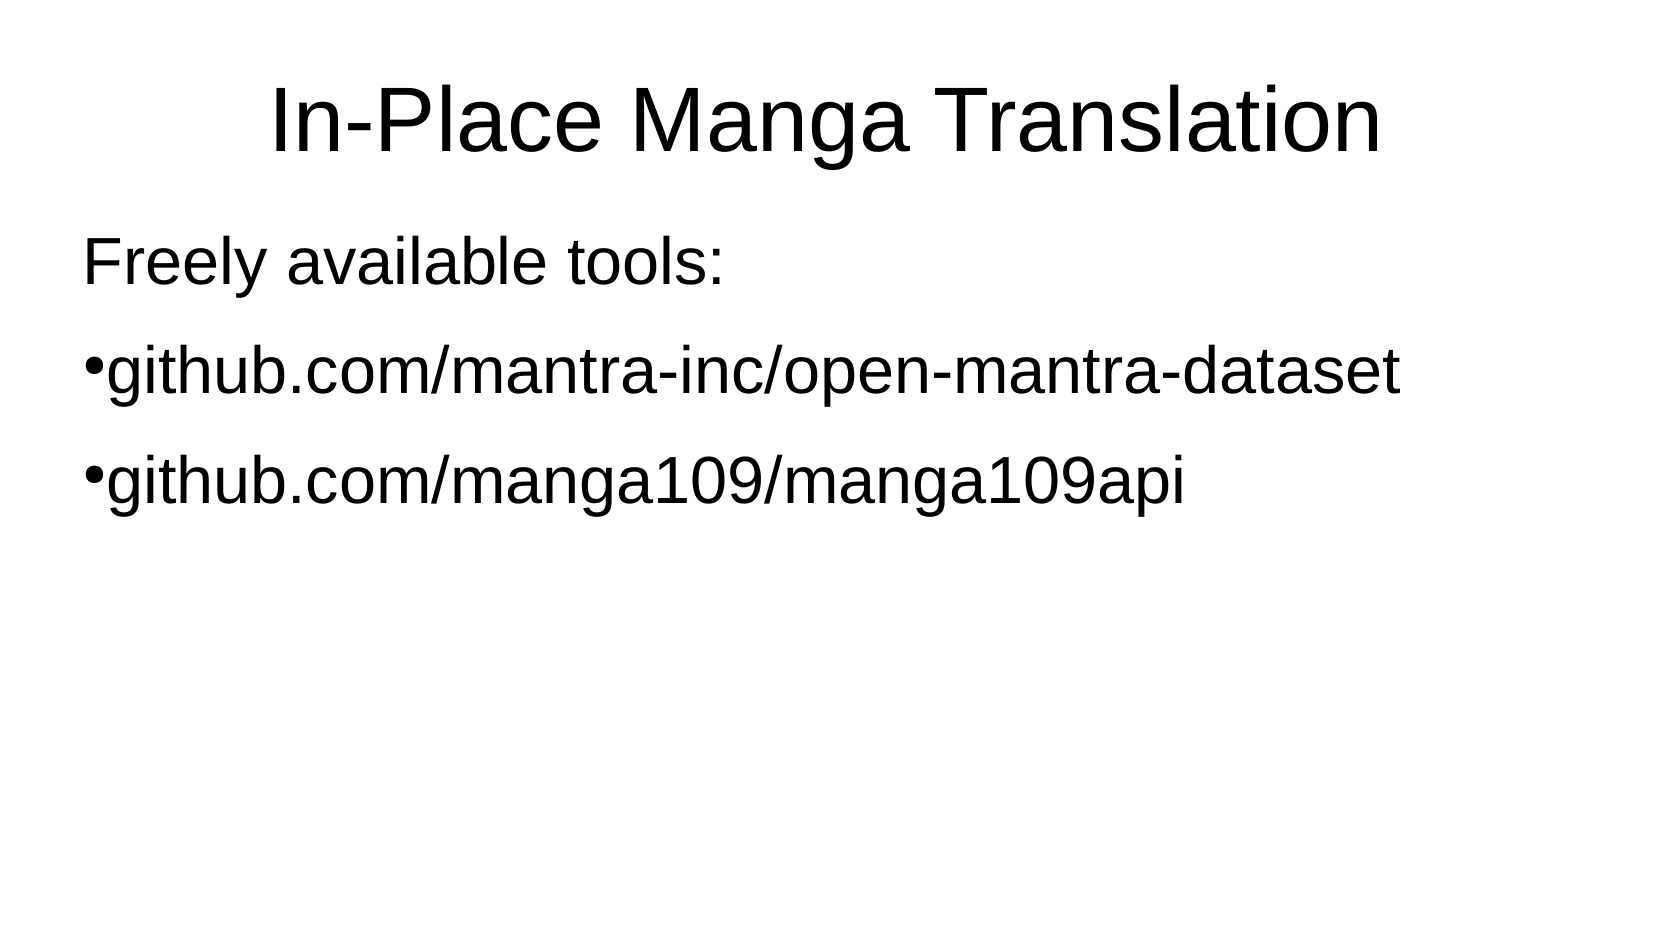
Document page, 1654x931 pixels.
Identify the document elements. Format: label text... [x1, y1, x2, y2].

list Freely available tools: github.com/mantra-inc/open-mantra-dataset github.com/manga109/manga109api [82, 217, 1571, 758]
title In-Place Manga Translation [82, 37, 1571, 193]
